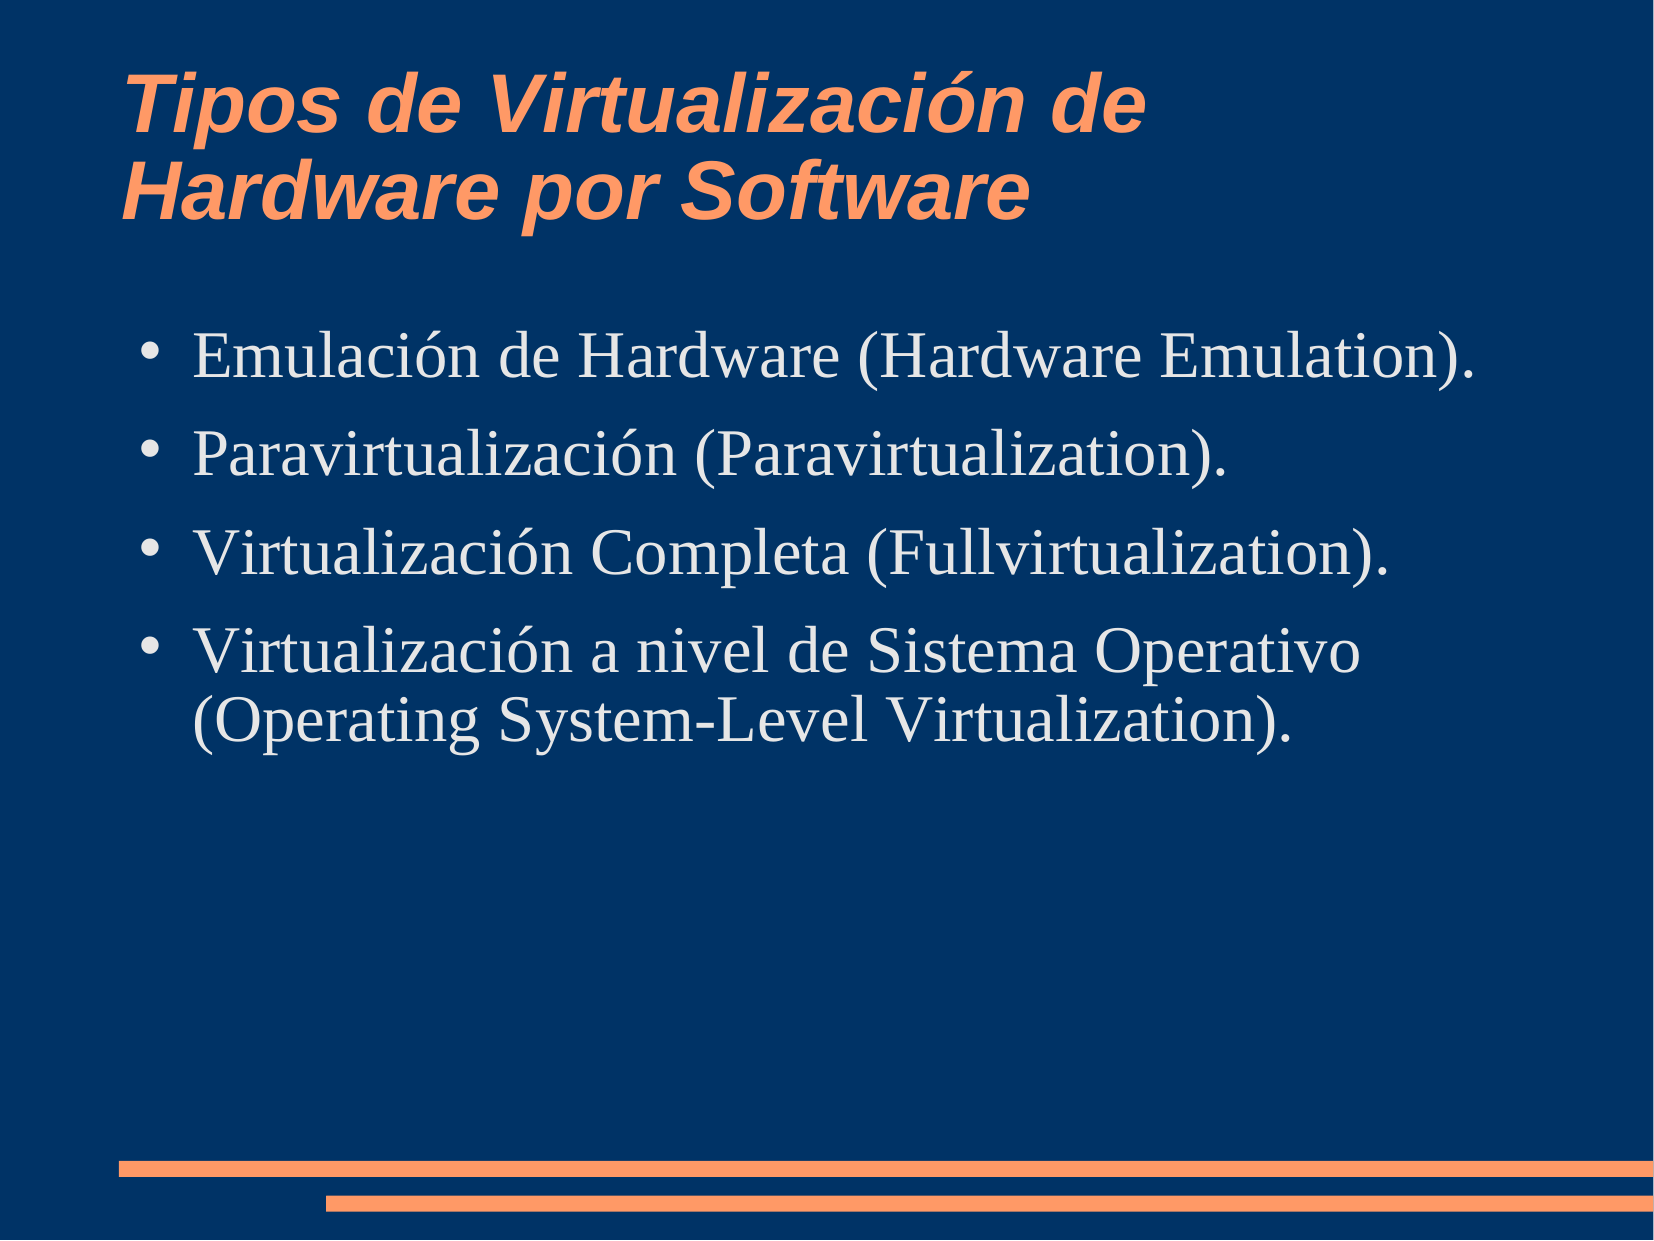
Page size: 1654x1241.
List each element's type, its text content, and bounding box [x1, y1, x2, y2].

list Emulación de Hardware (Hardware Emulation). Paravirtualización (Paravirtualization). Virtualización Completa (Fullvirtualization). Virtualización a nivel de Sistema Operativo (Operating System-Level Virtualization). [121, 322, 1561, 1133]
title Tipos de Virtualización de Hardware por Software [121, 46, 1534, 254]
